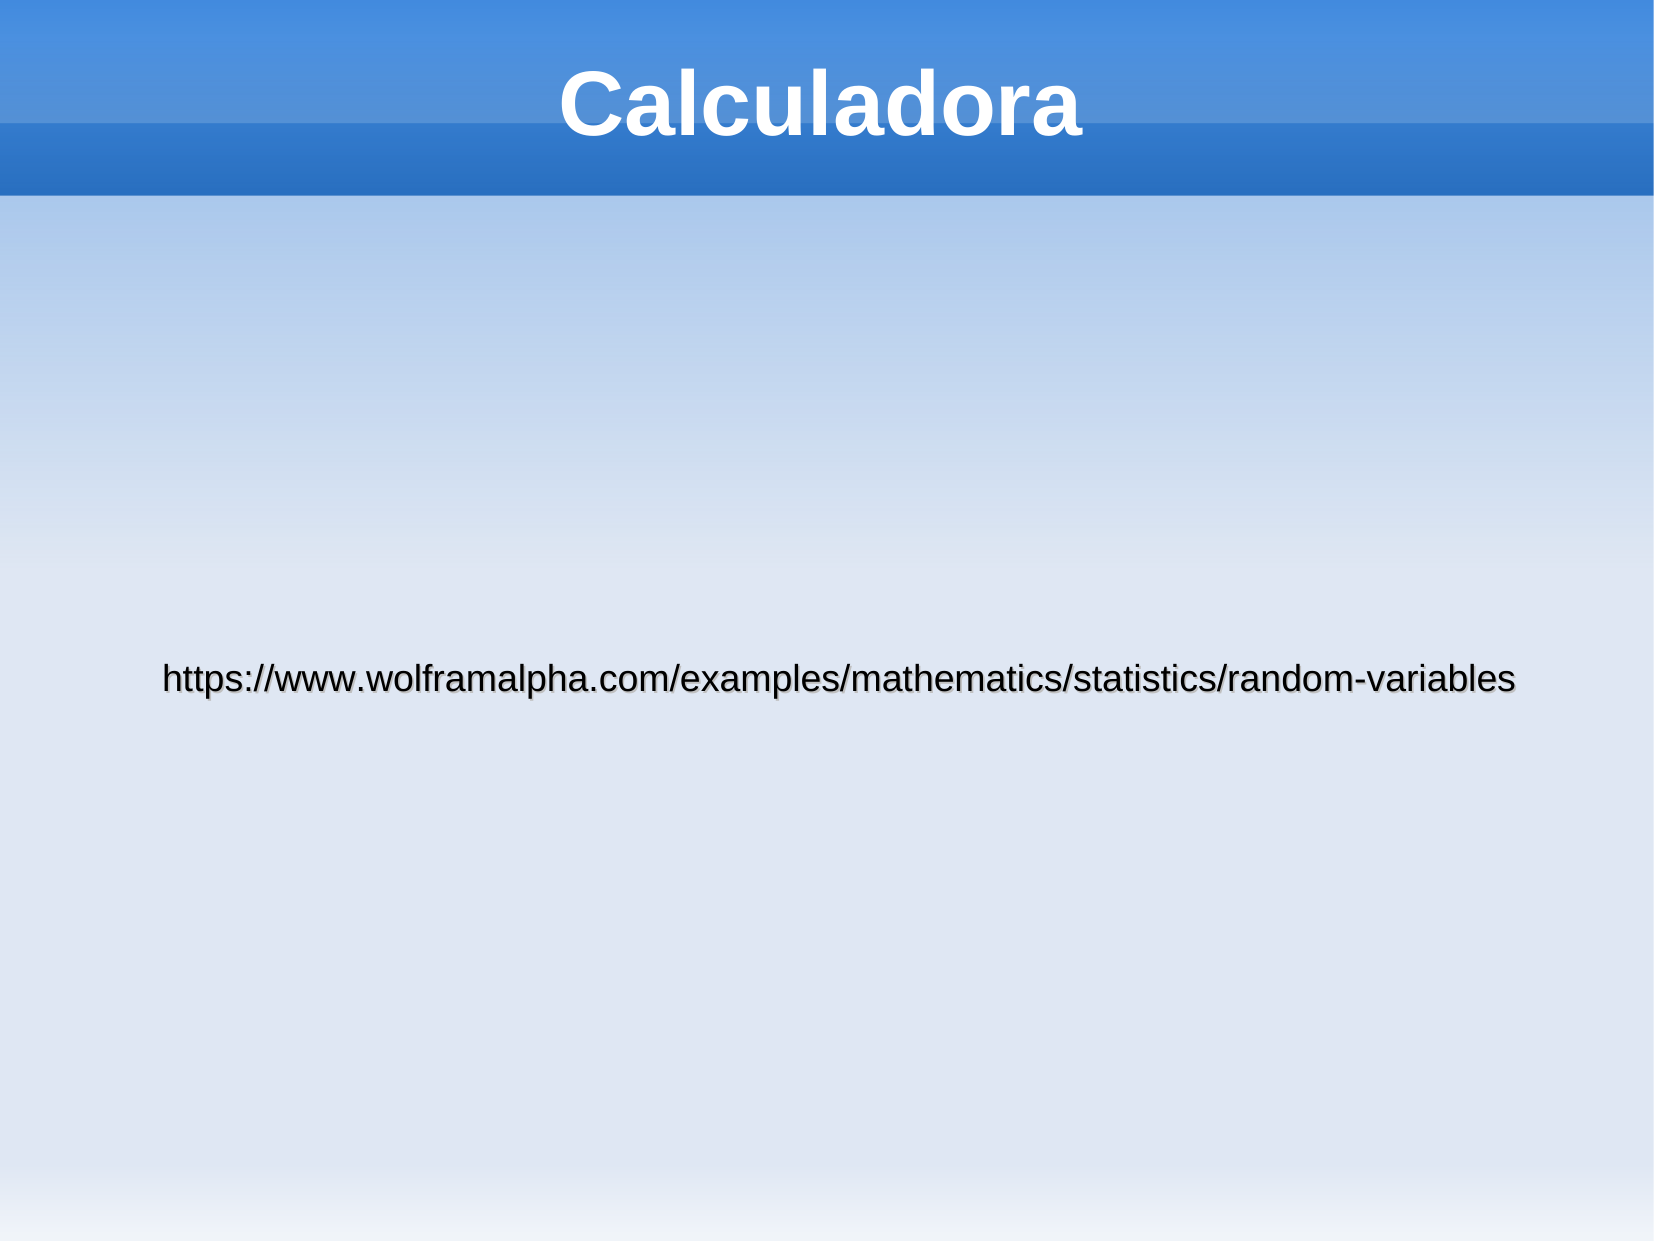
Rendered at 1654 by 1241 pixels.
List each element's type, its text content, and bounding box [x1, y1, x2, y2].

title Calculadora [76, 0, 1565, 208]
subtitle https://www.wolframalpha.com/examples/mathematics/statistics/random-variables [88, 295, 1577, 1114]
picture [0, 0, 1654, 1241]
